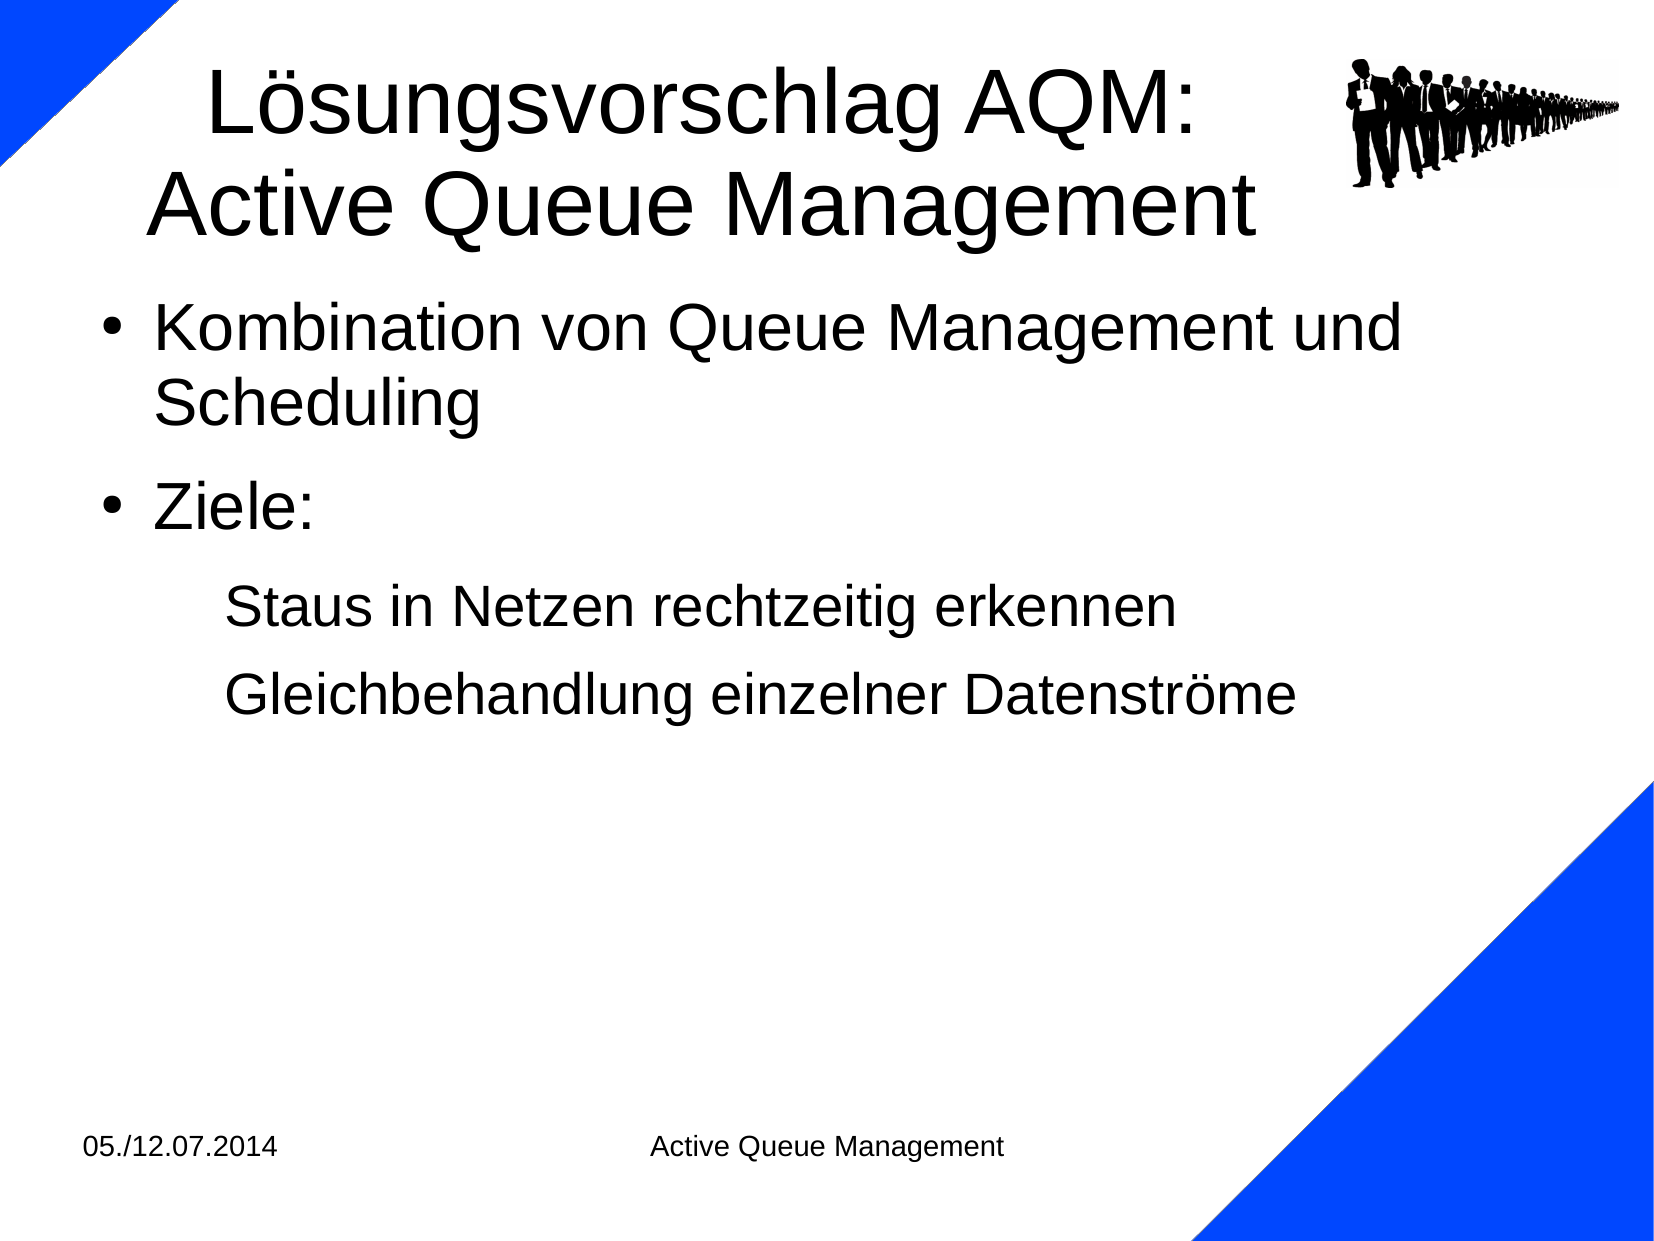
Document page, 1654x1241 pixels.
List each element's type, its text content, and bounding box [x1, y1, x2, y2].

picture [1346, 59, 1619, 188]
list Kombination von Queue Management und Scheduling Ziele: Staus in Netzen rechtzeitig erkennen Gleichbehandlung einzelner Datenströme [82, 290, 1571, 1010]
title Lösungsvorschlag AQM: Active Queue Management [82, 49, 1323, 257]
